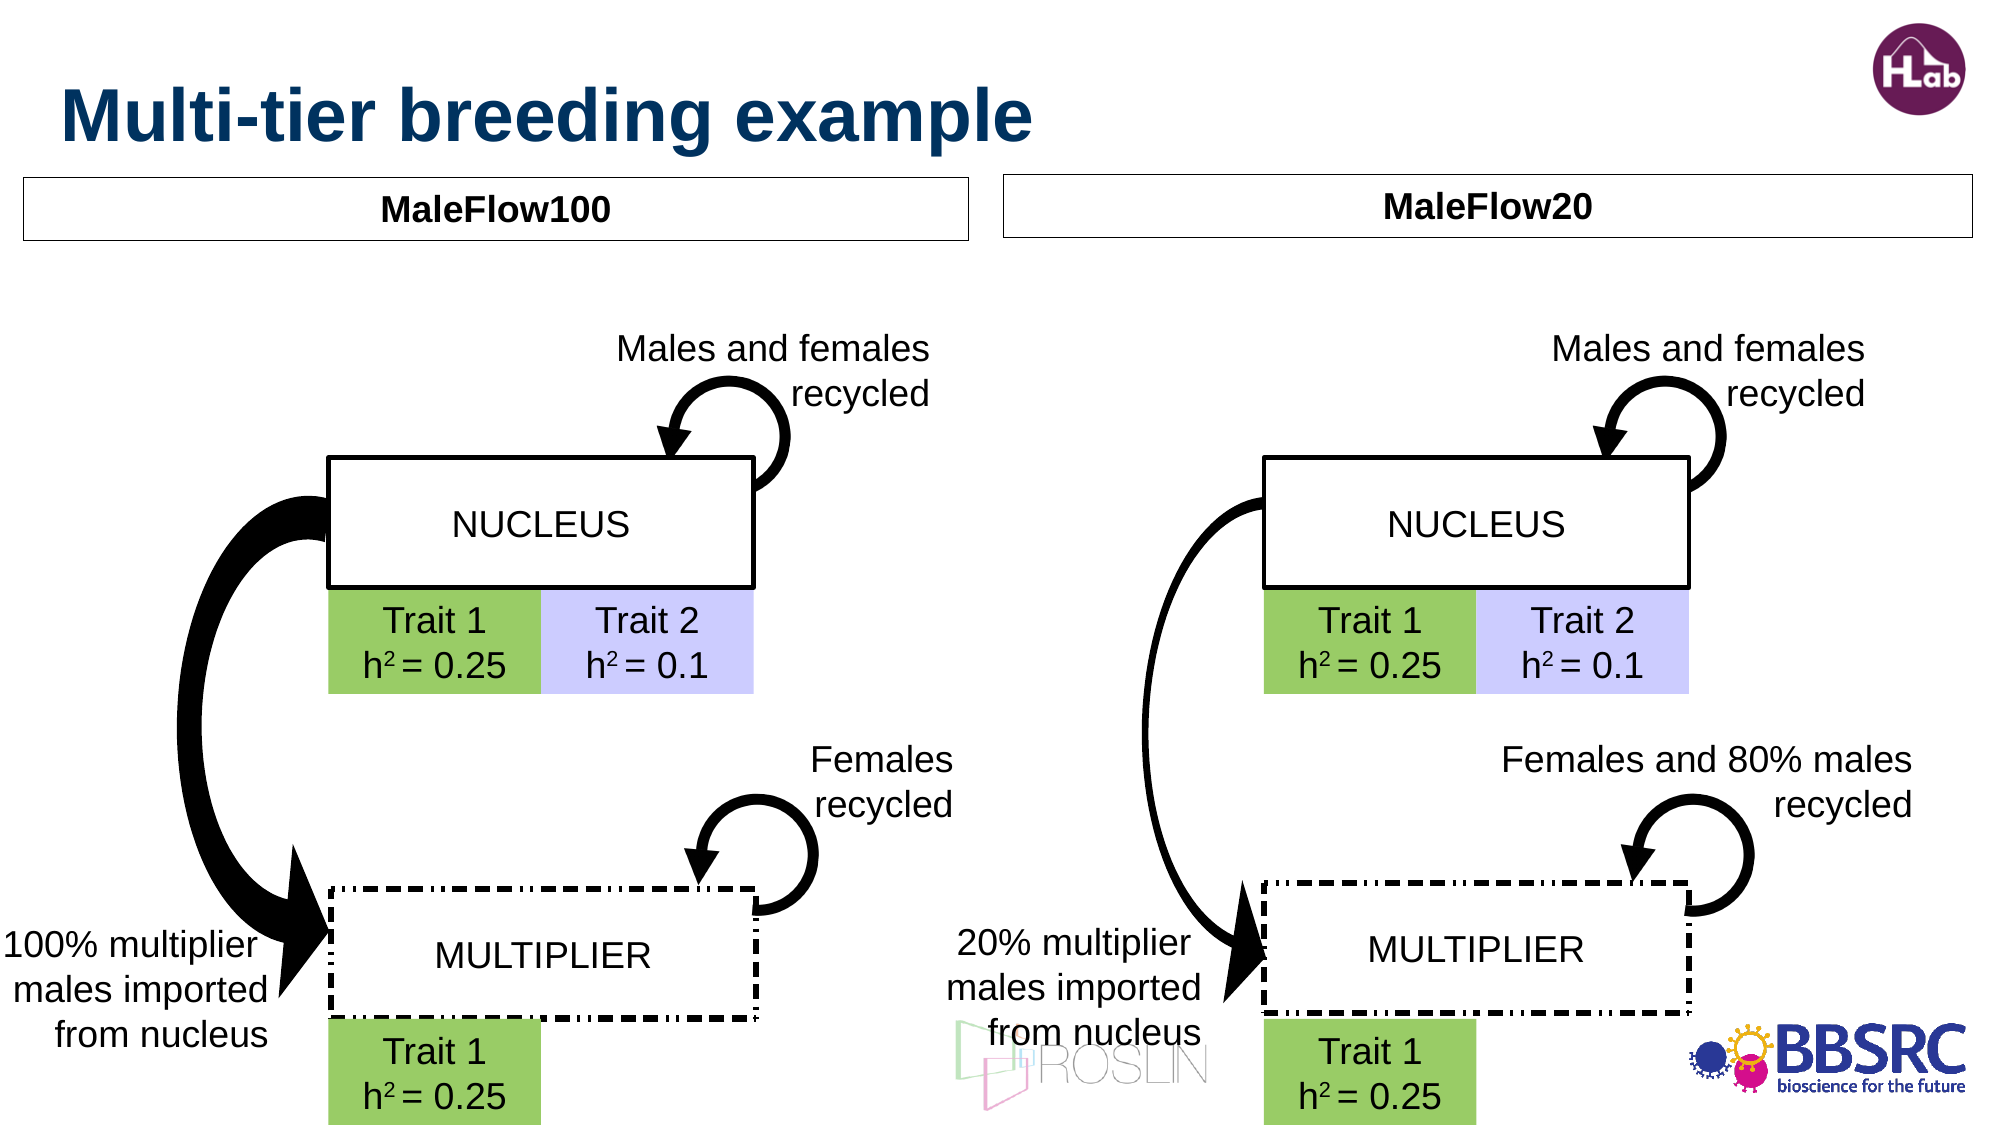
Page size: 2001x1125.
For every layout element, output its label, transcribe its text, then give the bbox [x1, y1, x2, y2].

picture [1872, 21, 1966, 116]
text_box Trait 1 h2 = 0.25 [1263, 588, 1476, 694]
text_box [1141, 497, 1266, 1004]
picture [1587, 417, 1730, 506]
picture [1611, 783, 1763, 925]
picture [652, 417, 794, 506]
text_box NUCLEUS [328, 457, 754, 588]
text_box Trait 2 h2 = 0.1 [1476, 588, 1689, 694]
text_box MaleFlow20 [1003, 174, 1973, 238]
text_box Males and females recycled [614, 322, 945, 417]
text_box Trait 1 h2 = 0.25 [1263, 1018, 1477, 1125]
text_box MULTIPLIER [1263, 882, 1689, 1013]
text_box NUCLEUS [1263, 457, 1689, 588]
picture [948, 985, 1220, 1125]
picture [678, 787, 824, 921]
text_box 20% multiplier males imported from nucleus [836, 910, 1217, 1052]
text_box Females recycled [637, 732, 969, 827]
text_box [176, 495, 330, 999]
picture [1687, 1020, 1966, 1099]
text_box Trait 1 h2 = 0.25 [328, 1018, 541, 1125]
text_box 100% multiplier males imported from nucleus [0, 912, 284, 1054]
text_box Multi-tier breeding example [45, 59, 1926, 166]
text_box MaleFlow100 [23, 177, 969, 241]
text_box Males and females recycled [1549, 322, 1881, 417]
text_box MULTIPLIER [330, 888, 756, 1019]
text_box Females and 80% males recycled [1596, 732, 1928, 827]
text_box Trait 1 h2 = 0.25 [328, 588, 541, 694]
text_box Trait 2 h2 = 0.1 [541, 588, 754, 694]
